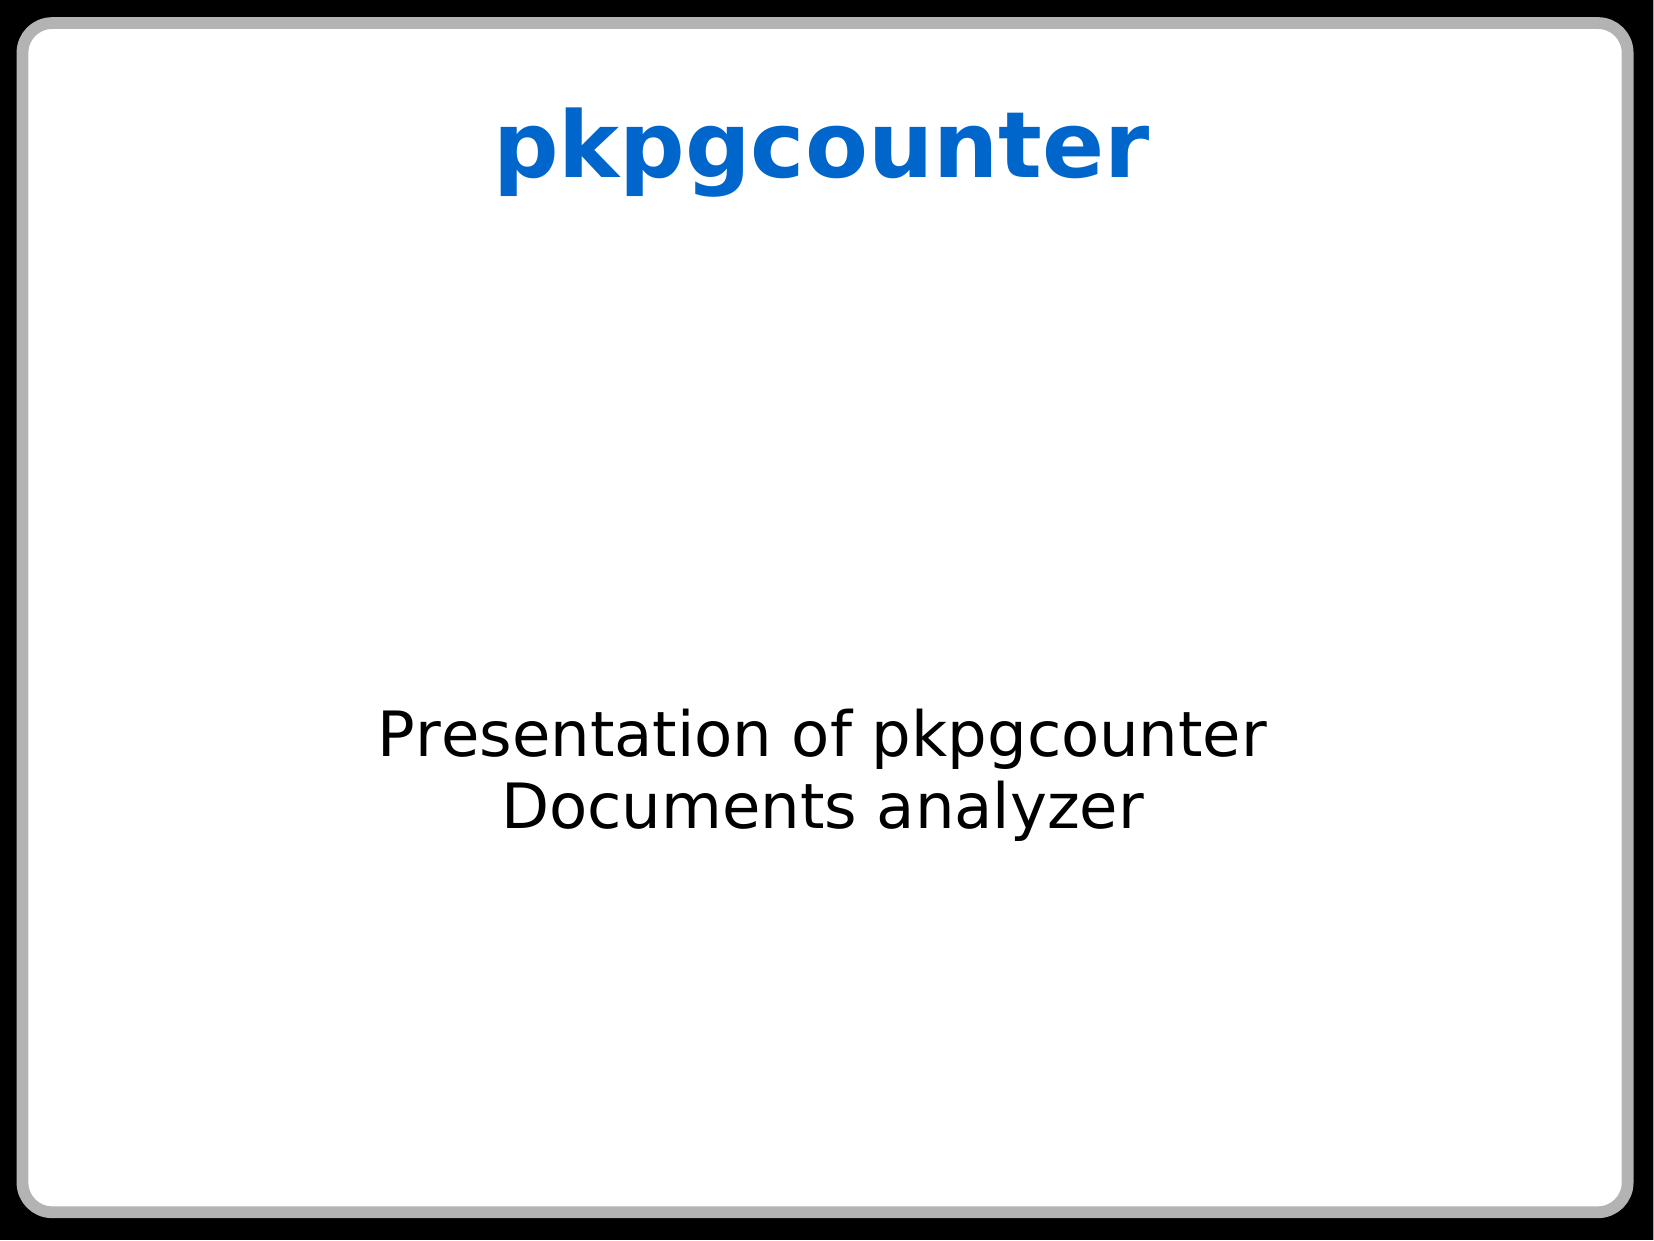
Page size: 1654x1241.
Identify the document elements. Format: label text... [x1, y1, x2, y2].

subtitle Presentation of pkpgcounter Documents analyzer [112, 371, 1534, 1171]
title pkpgcounter [67, 91, 1577, 199]
